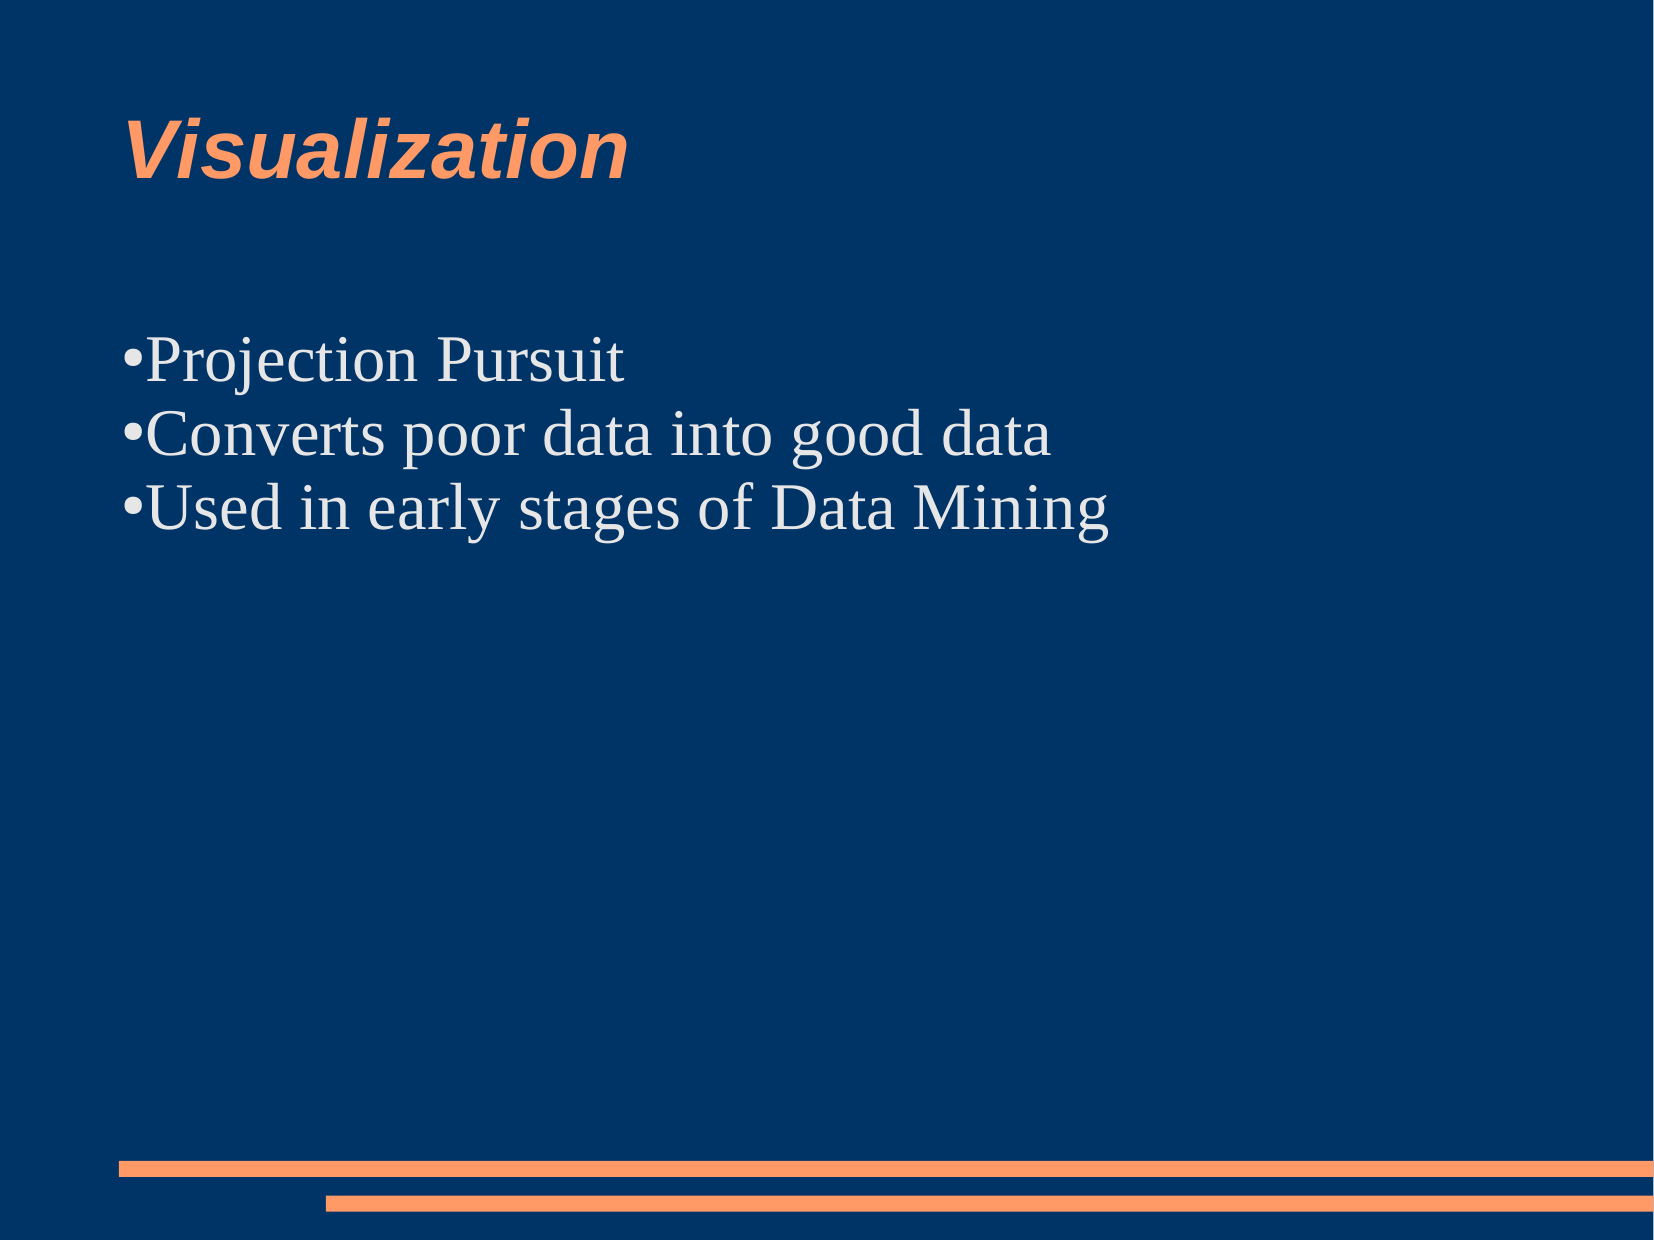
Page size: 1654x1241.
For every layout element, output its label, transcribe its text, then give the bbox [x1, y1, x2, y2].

list Projection Pursuit Converts poor data into good data Used in early stages of Data Mining [121, 322, 1561, 1042]
title Visualization [121, 46, 1534, 254]
